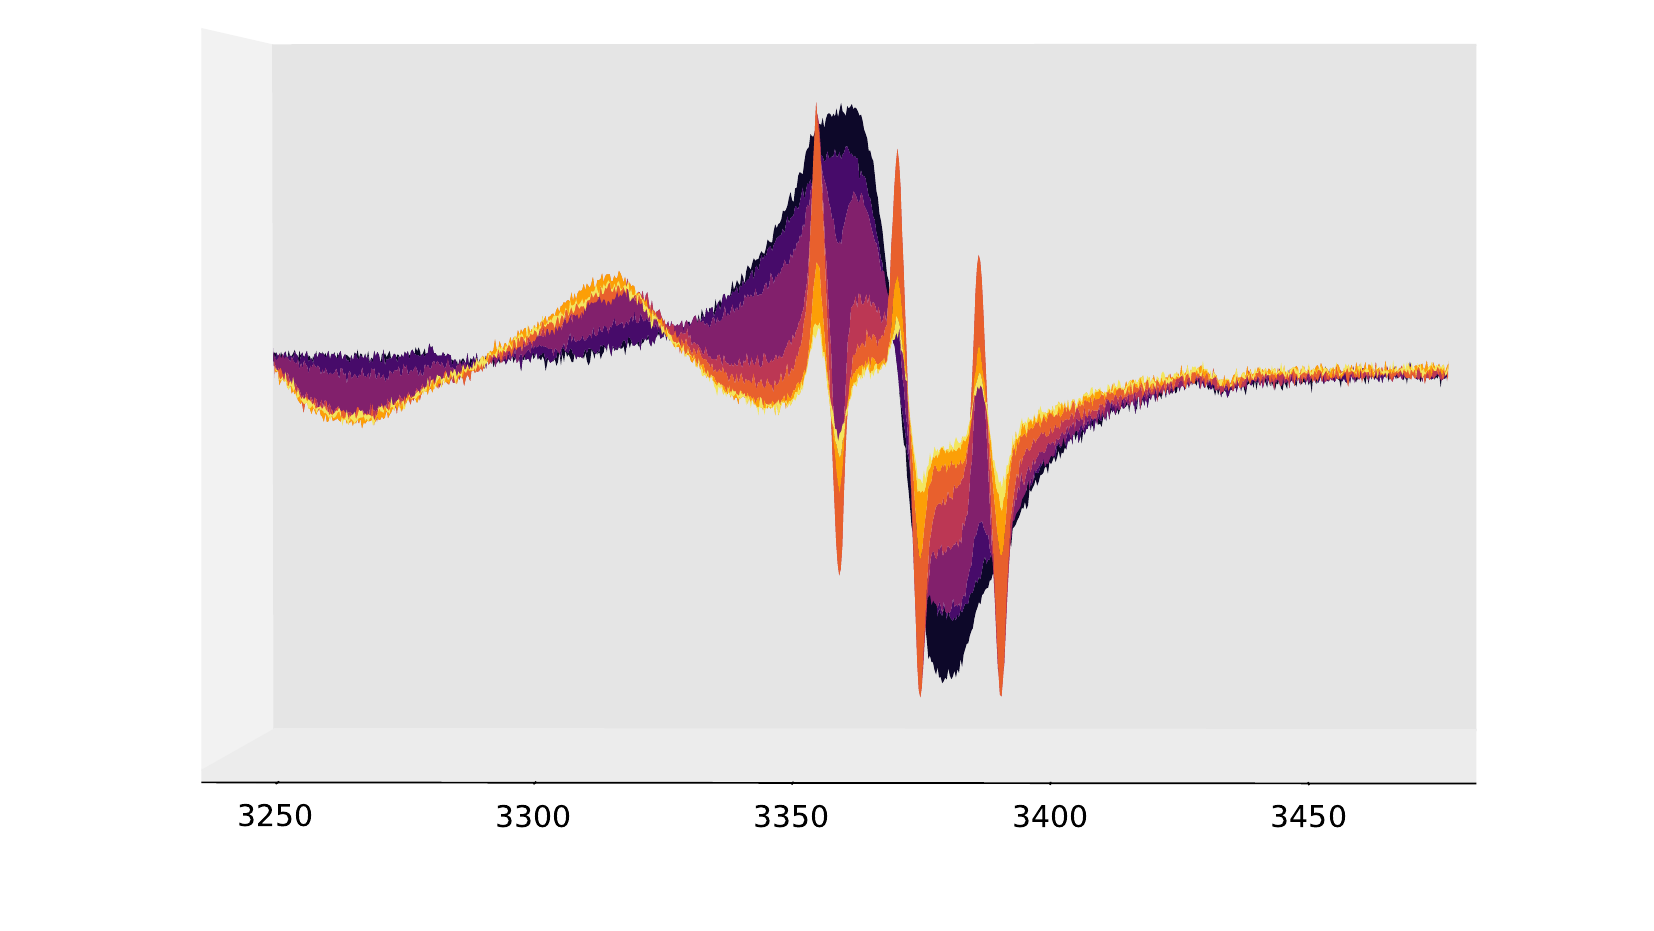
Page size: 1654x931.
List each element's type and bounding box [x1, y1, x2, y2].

picture [201, 27, 1477, 901]
